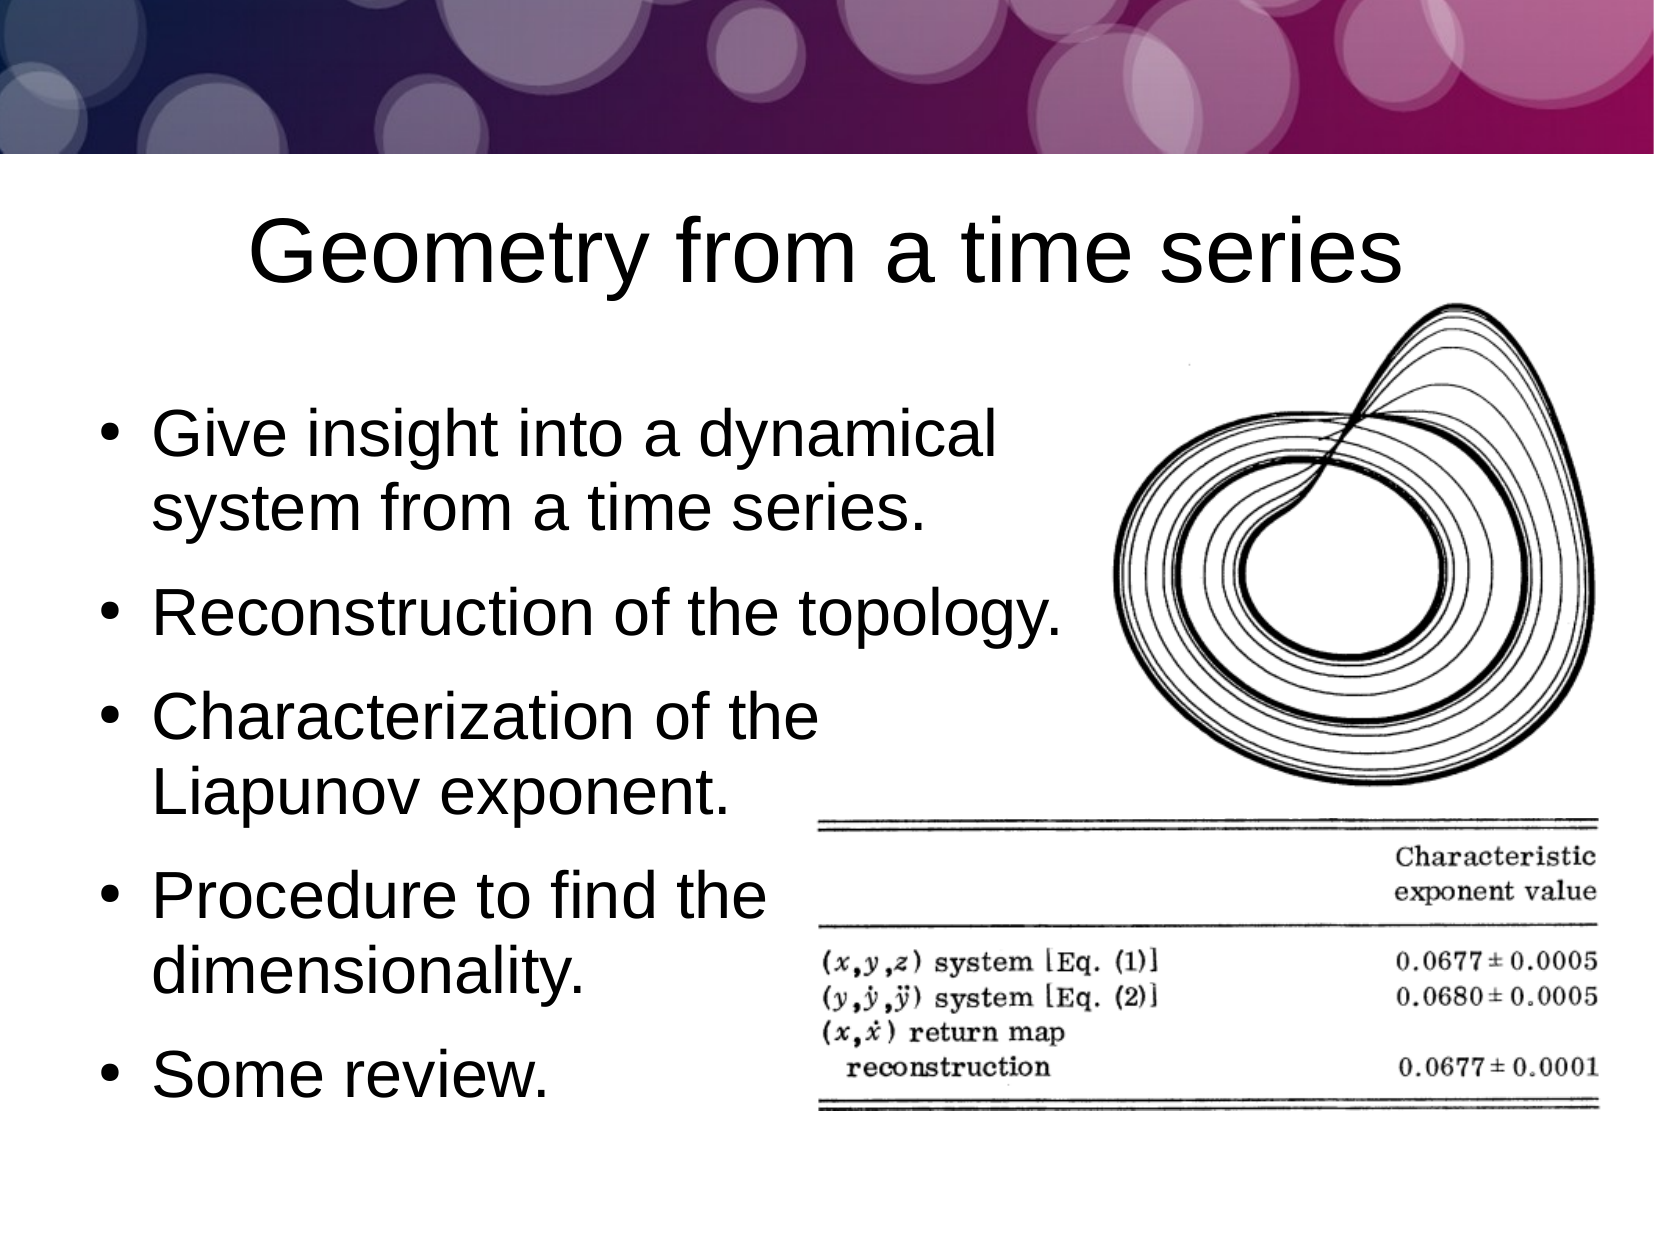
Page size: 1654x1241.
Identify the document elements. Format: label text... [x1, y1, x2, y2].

picture [814, 818, 1602, 1111]
title Geometry from a time series [82, 165, 1571, 337]
picture [0, 0, 1654, 154]
picture [1106, 297, 1610, 806]
list Give insight into a dynamical system from a time series. Reconstruction of the topology. Characterization of the Liapunov exponent. Procedure to find the dimensionality. Some review. [80, 395, 1096, 1215]
